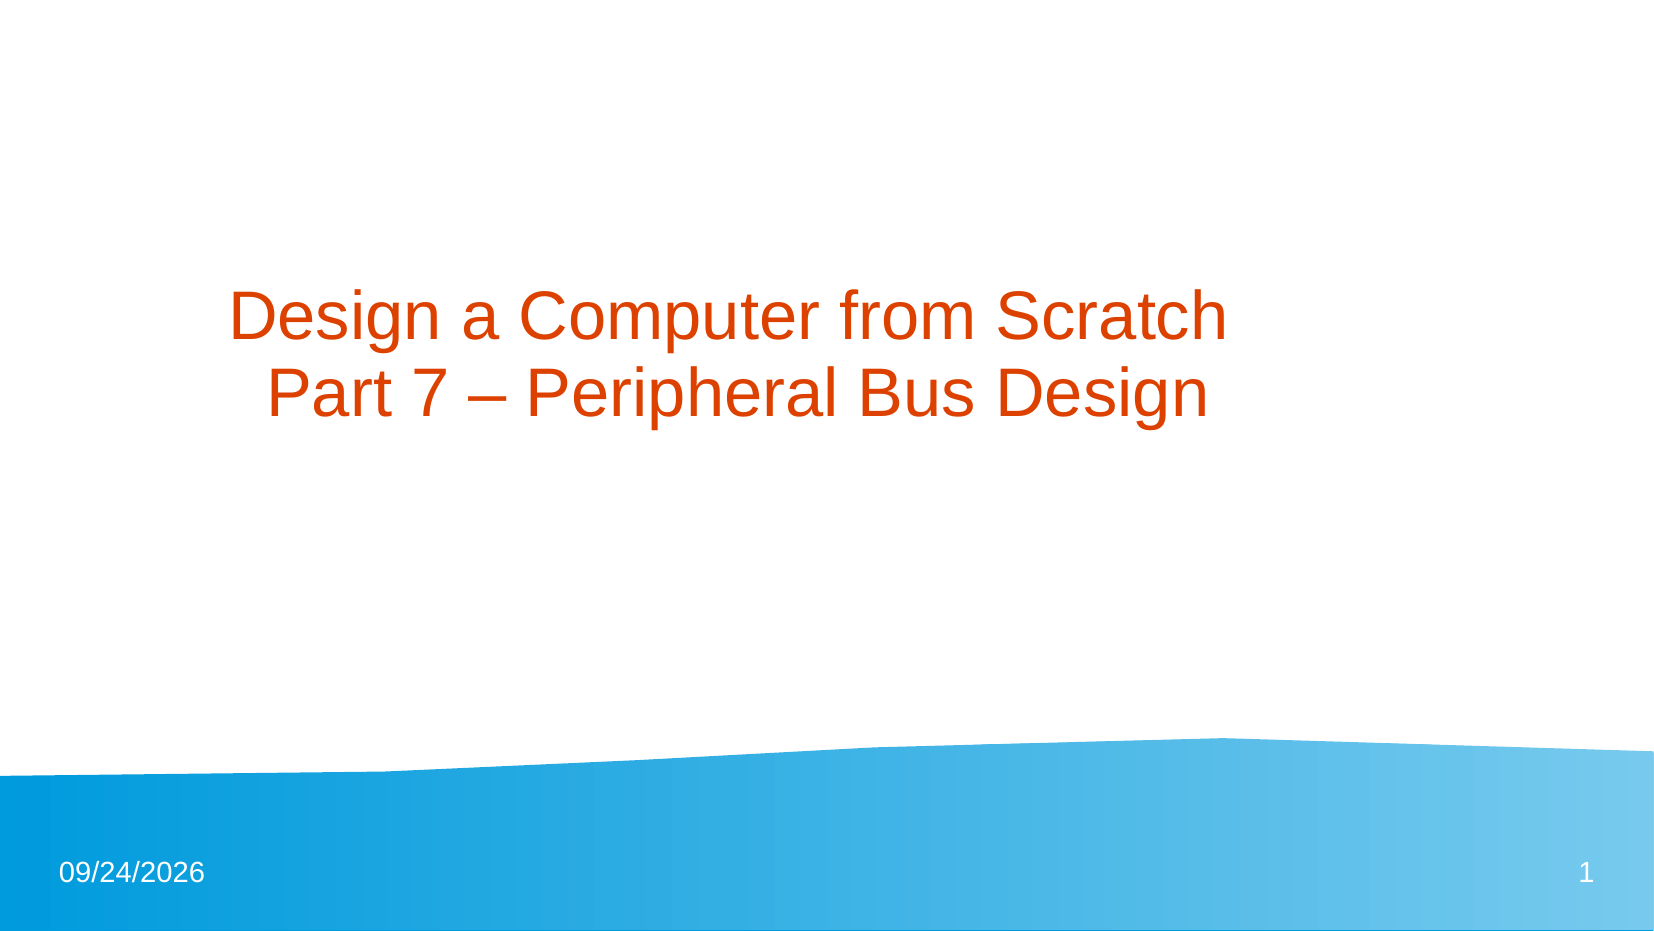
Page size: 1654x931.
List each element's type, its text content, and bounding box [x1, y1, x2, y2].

title Design a Computer from Scratch Part 7 – Peripheral Bus Design [0, 265, 1477, 443]
